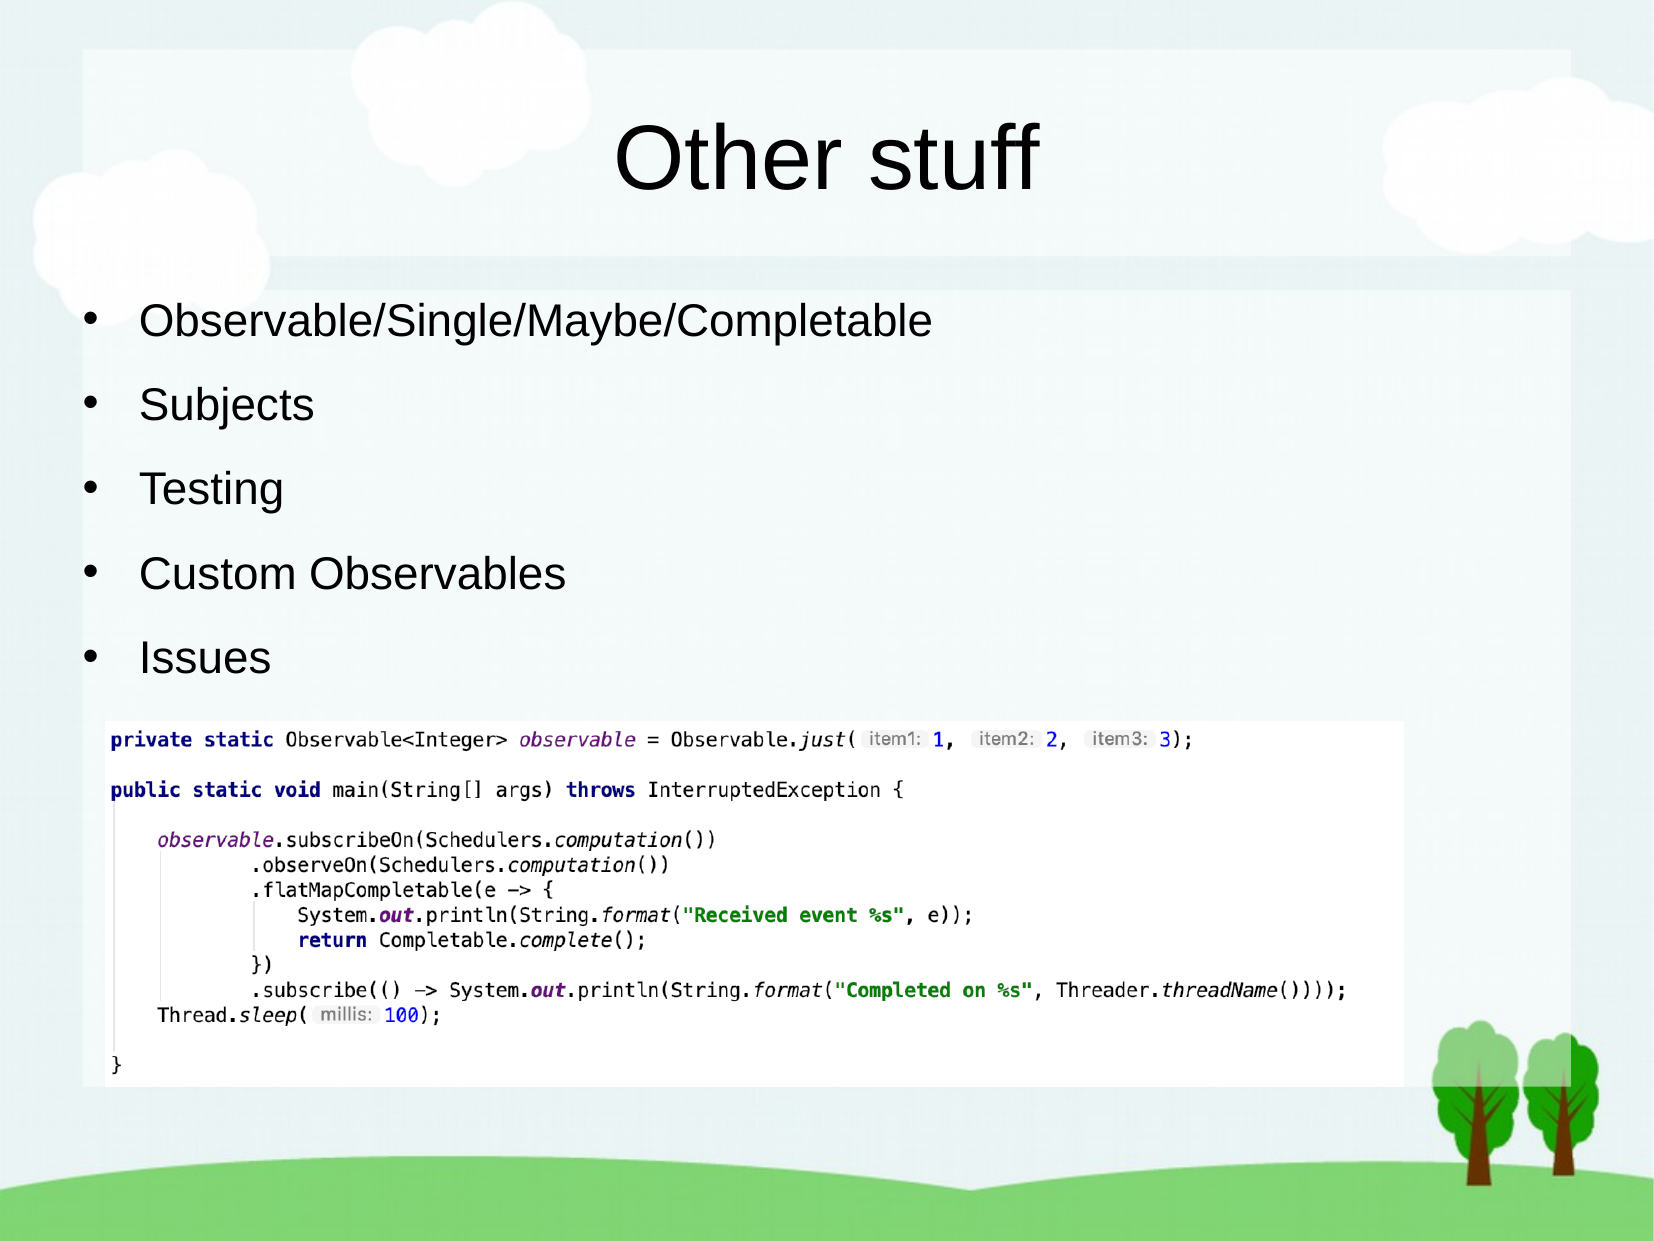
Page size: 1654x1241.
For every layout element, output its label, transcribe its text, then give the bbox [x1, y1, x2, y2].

text_box Other stuff [82, 49, 1571, 257]
picture [105, 721, 1404, 1087]
text_box Observable/Single/Maybe/Completable Subjects Testing Custom Observables Issues [82, 290, 1571, 1087]
